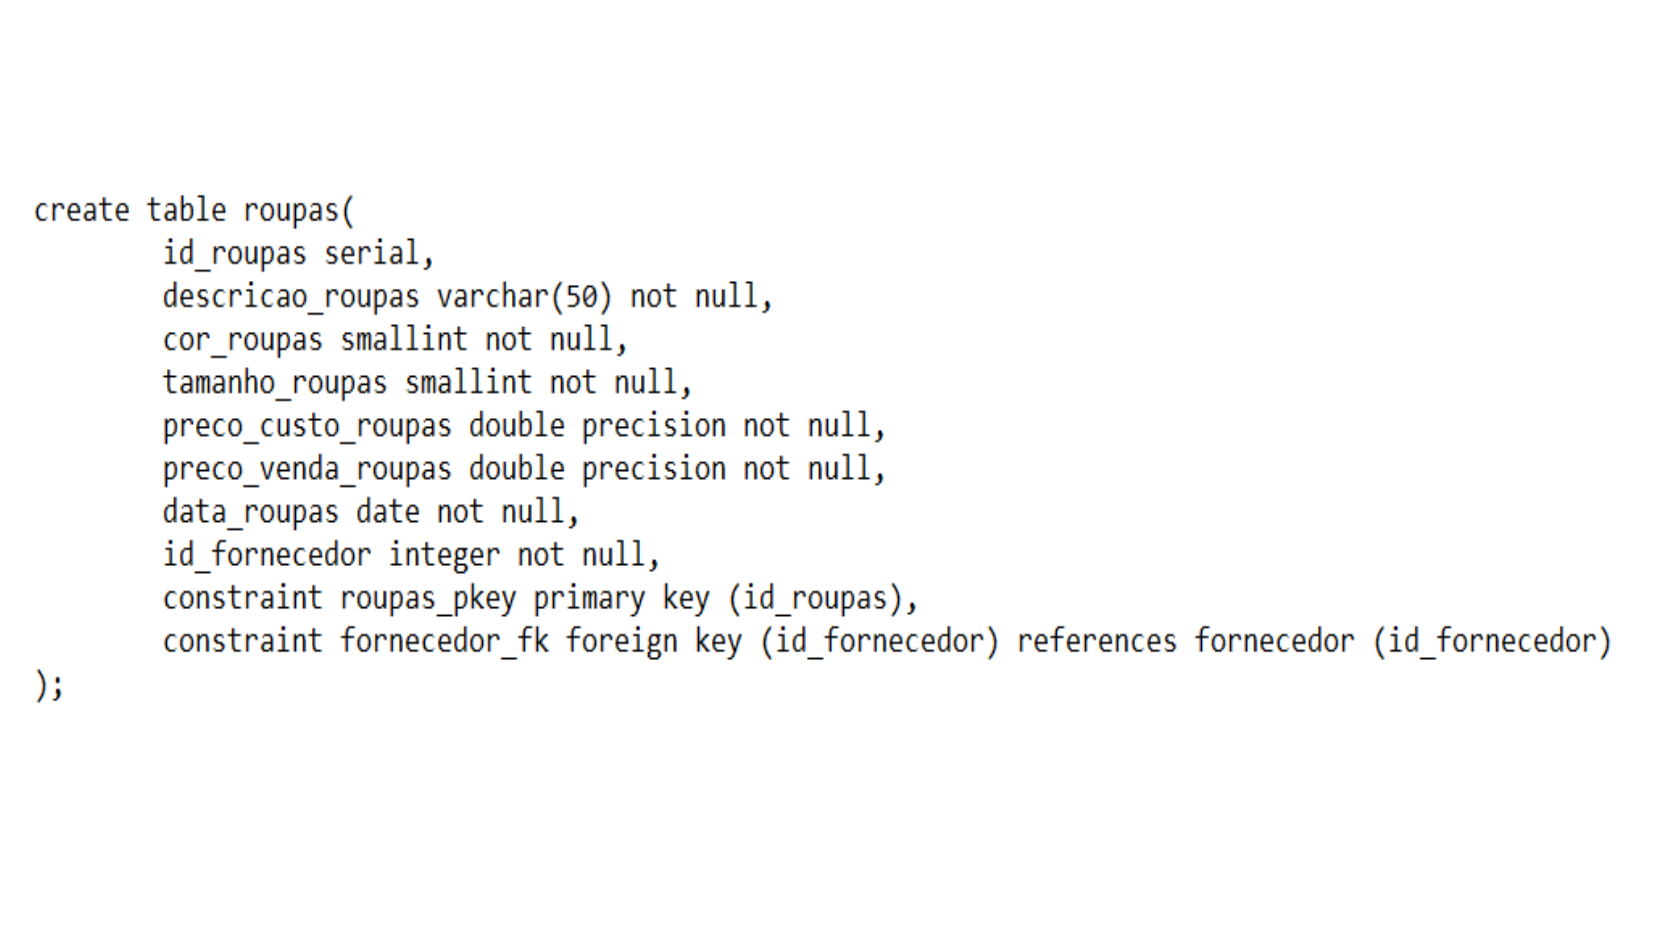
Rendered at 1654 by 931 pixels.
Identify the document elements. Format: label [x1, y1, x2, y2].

picture [29, 186, 1625, 709]
